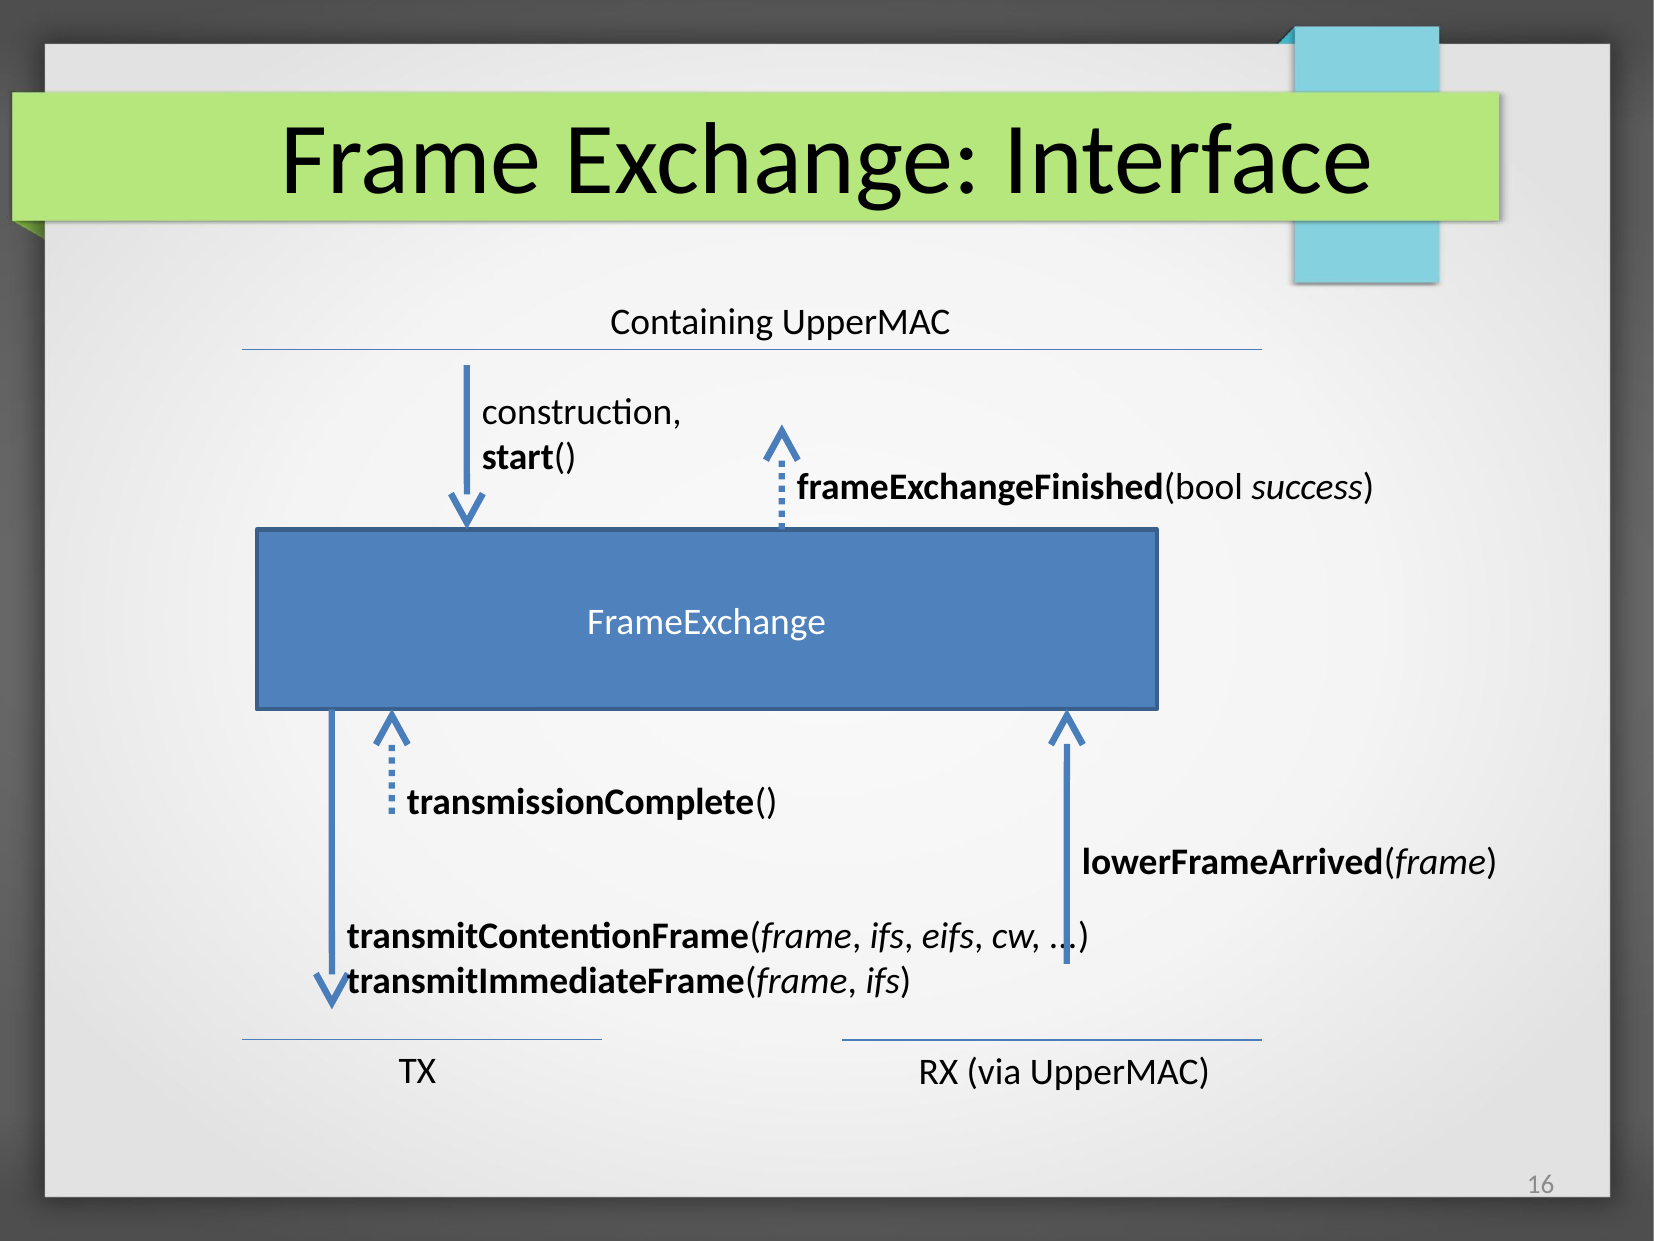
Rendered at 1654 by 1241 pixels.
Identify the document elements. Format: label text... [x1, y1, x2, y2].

text_box frameExchangeFinished(bool success) [781, 454, 1442, 515]
text_box transmissionComplete() [391, 769, 812, 830]
picture [0, 0, 1654, 1241]
text_box FrameExchange [256, 529, 1157, 710]
text_box TX [383, 1038, 452, 1099]
text_box construction, start() [466, 379, 752, 485]
text_box RX (via UpperMAC) [903, 1039, 1226, 1100]
slide_number <number> [1185, 1149, 1571, 1216]
text_box Containing UpperMAC [595, 289, 967, 350]
title Frame Exchange: Interface [82, 49, 1571, 257]
text_box transmitContentionFrame(frame, ifs, eifs, cw, ...) transmitImmediateFrame(frame, ifs) [331, 903, 1125, 1009]
text_box lowerFrameArrived(frame) [1066, 829, 1532, 890]
